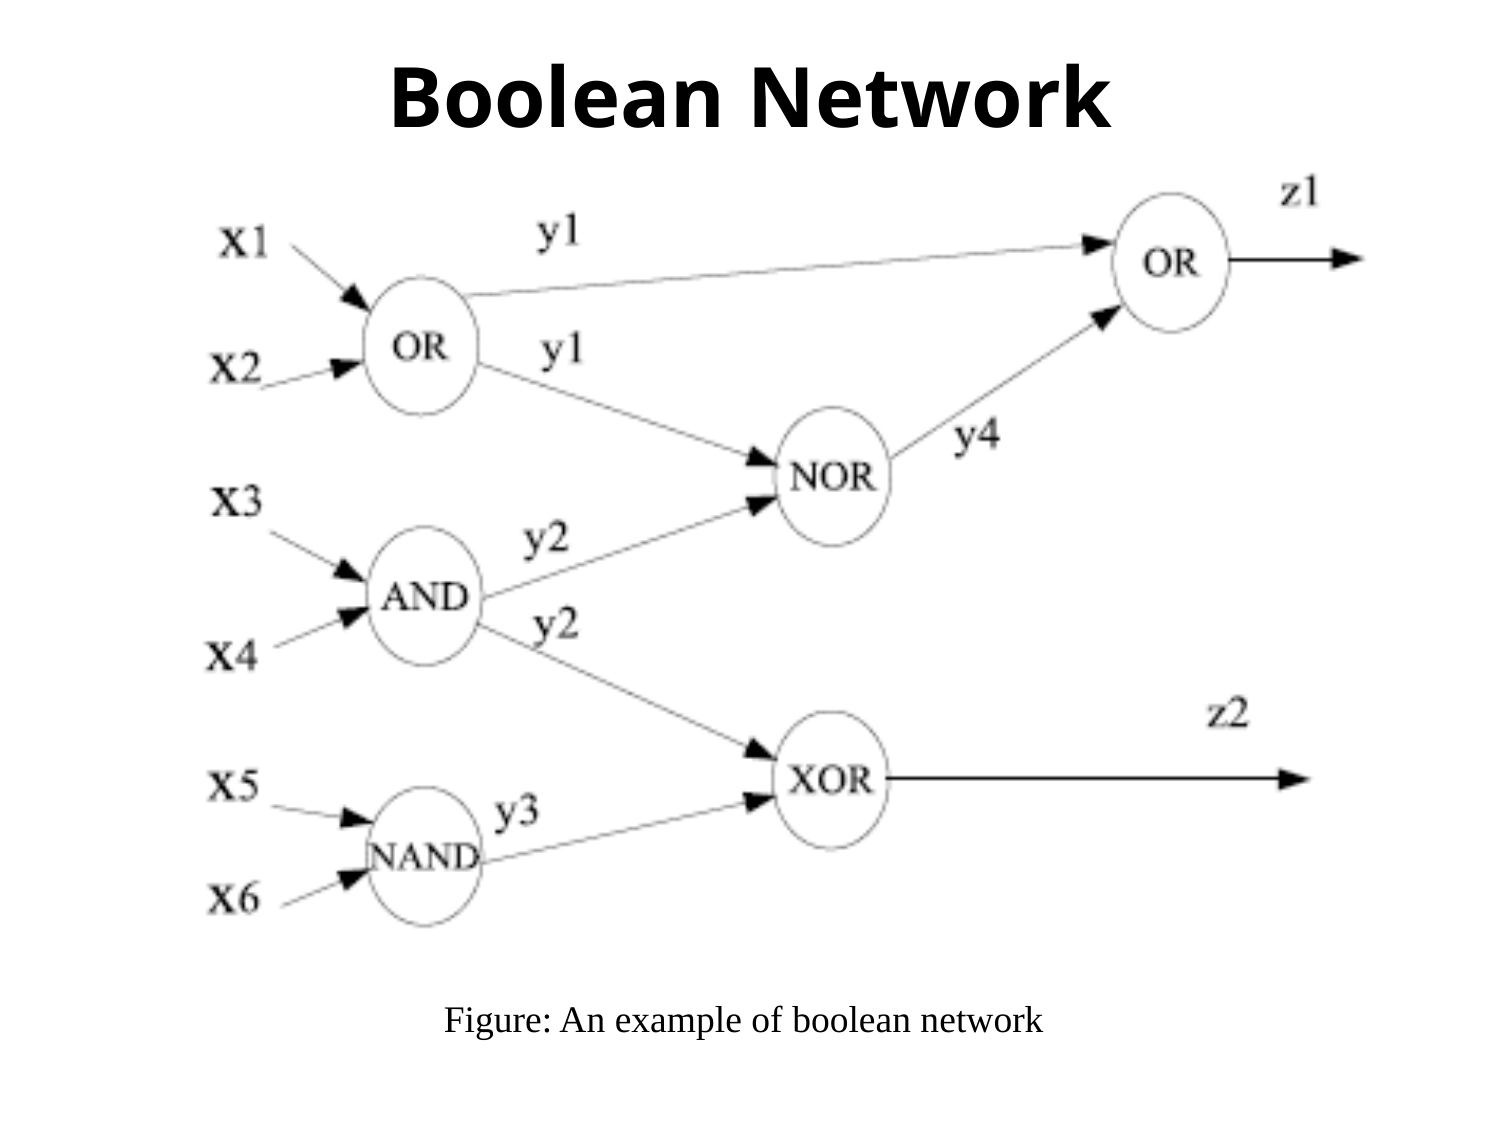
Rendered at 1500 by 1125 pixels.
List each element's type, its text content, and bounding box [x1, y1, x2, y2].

text_box Figure: An example of boolean network [100, 987, 1388, 1048]
title Boolean Network [75, 24, 1425, 163]
picture [100, 162, 1413, 938]
